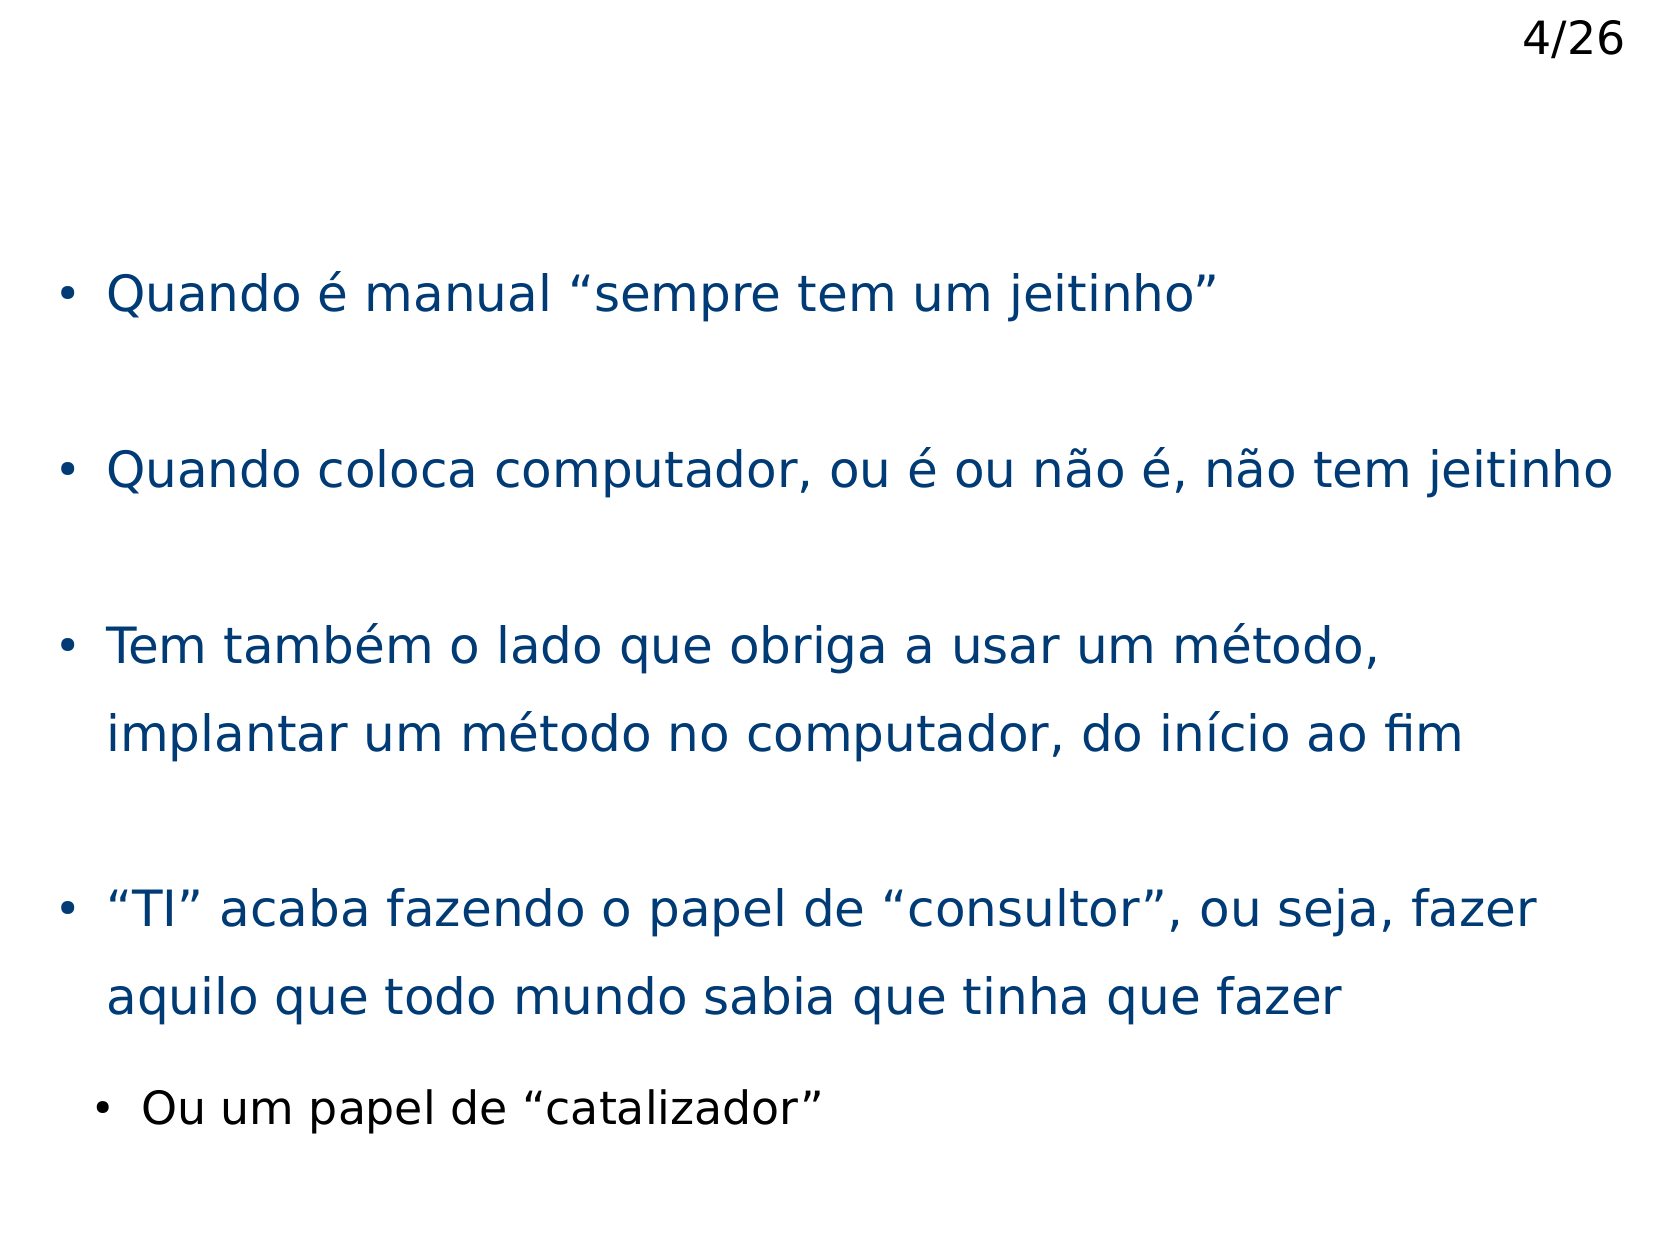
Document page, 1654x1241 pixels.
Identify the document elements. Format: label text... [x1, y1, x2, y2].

list Quando é manual “sempre tem um jeitinho” Quando coloca computador, ou é ou não é, não tem jeitinho Tem também o lado que obriga a usar um método, implantar um método no computador, do início ao fim “TI” acaba fazendo o papel de “consultor”, ou seja, fazer aquilo que todo mundo sabia que tinha que fazer Ou um papel de “catalizador” [59, 236, 1625, 1211]
